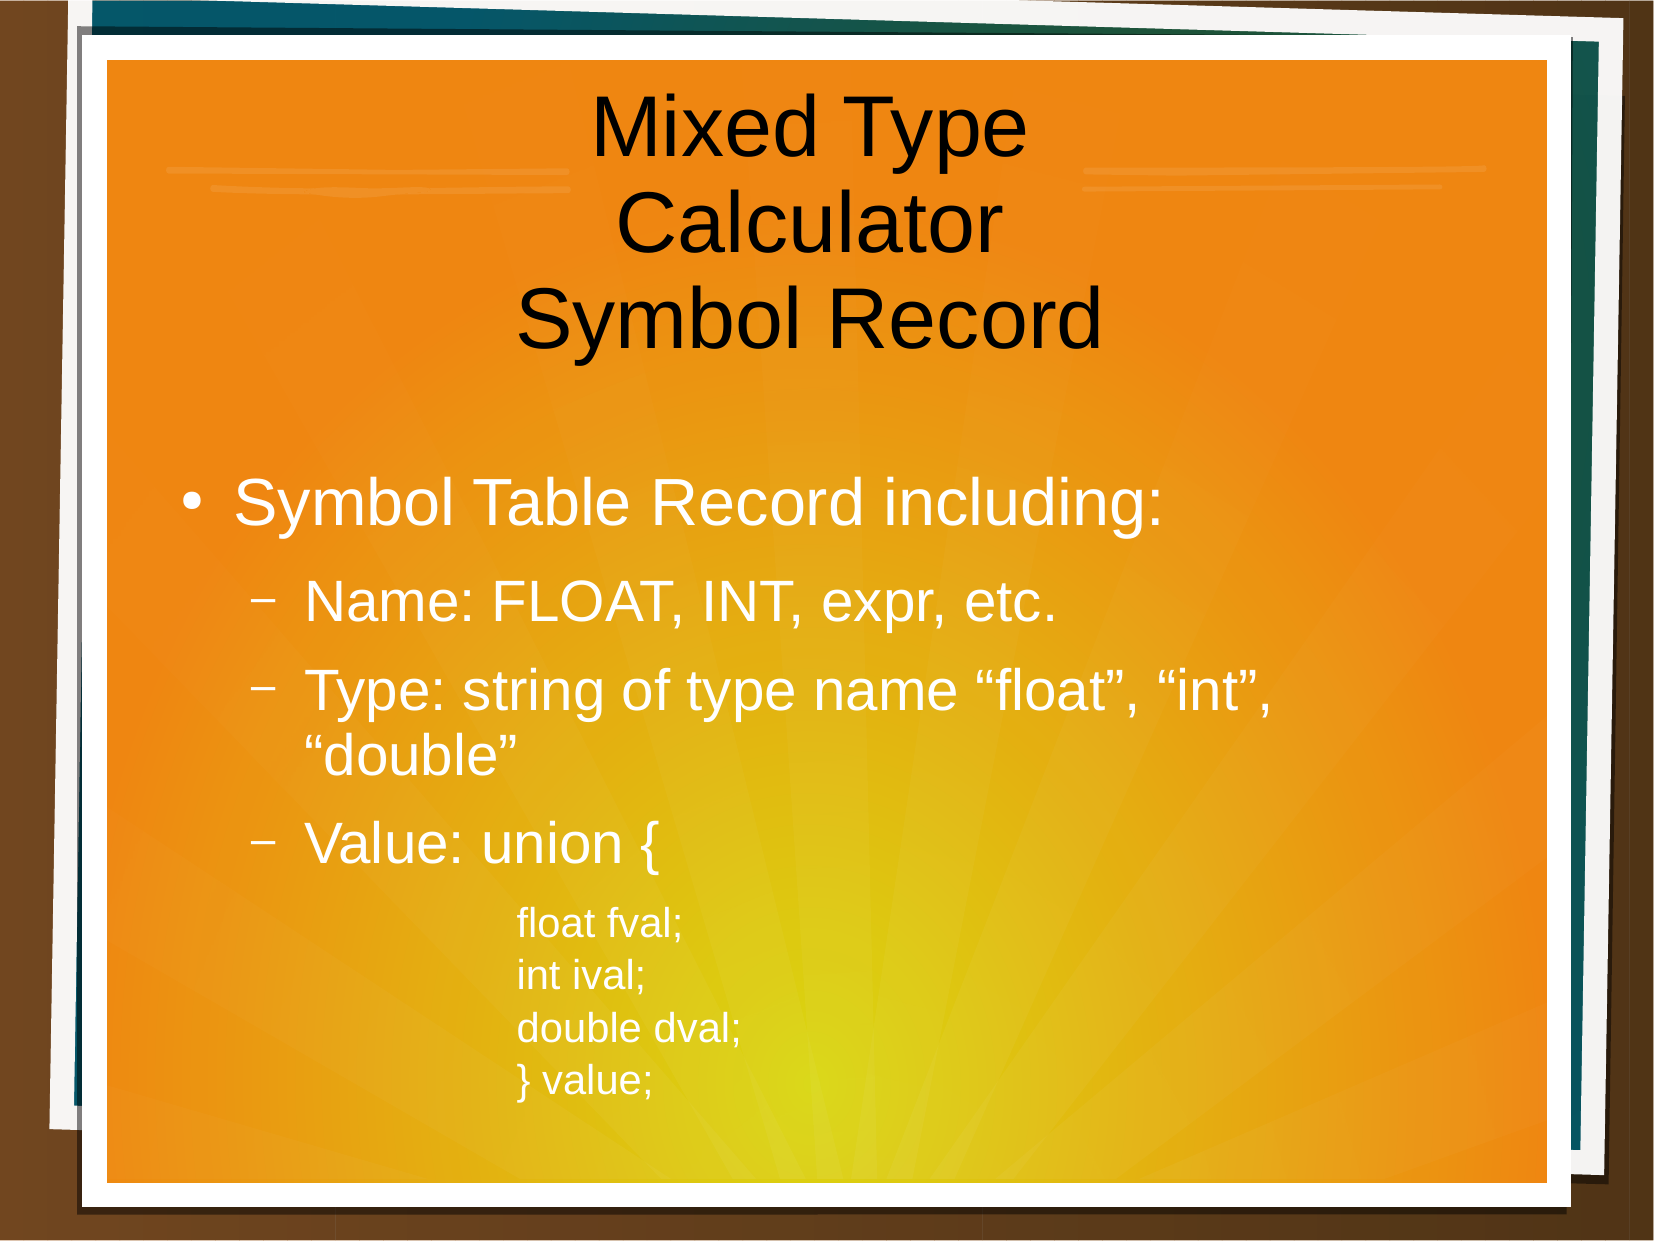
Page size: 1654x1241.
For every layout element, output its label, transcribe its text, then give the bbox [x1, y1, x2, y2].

list Symbol Table Record including: Name: FLOAT, INT, expr, etc. Type: string of type name “float”, “int”, “double” Value: union { float fval; int ival; double dval; } value; [162, 465, 1492, 1241]
title Mixed Type Calculator Symbol Record [465, 75, 1156, 370]
